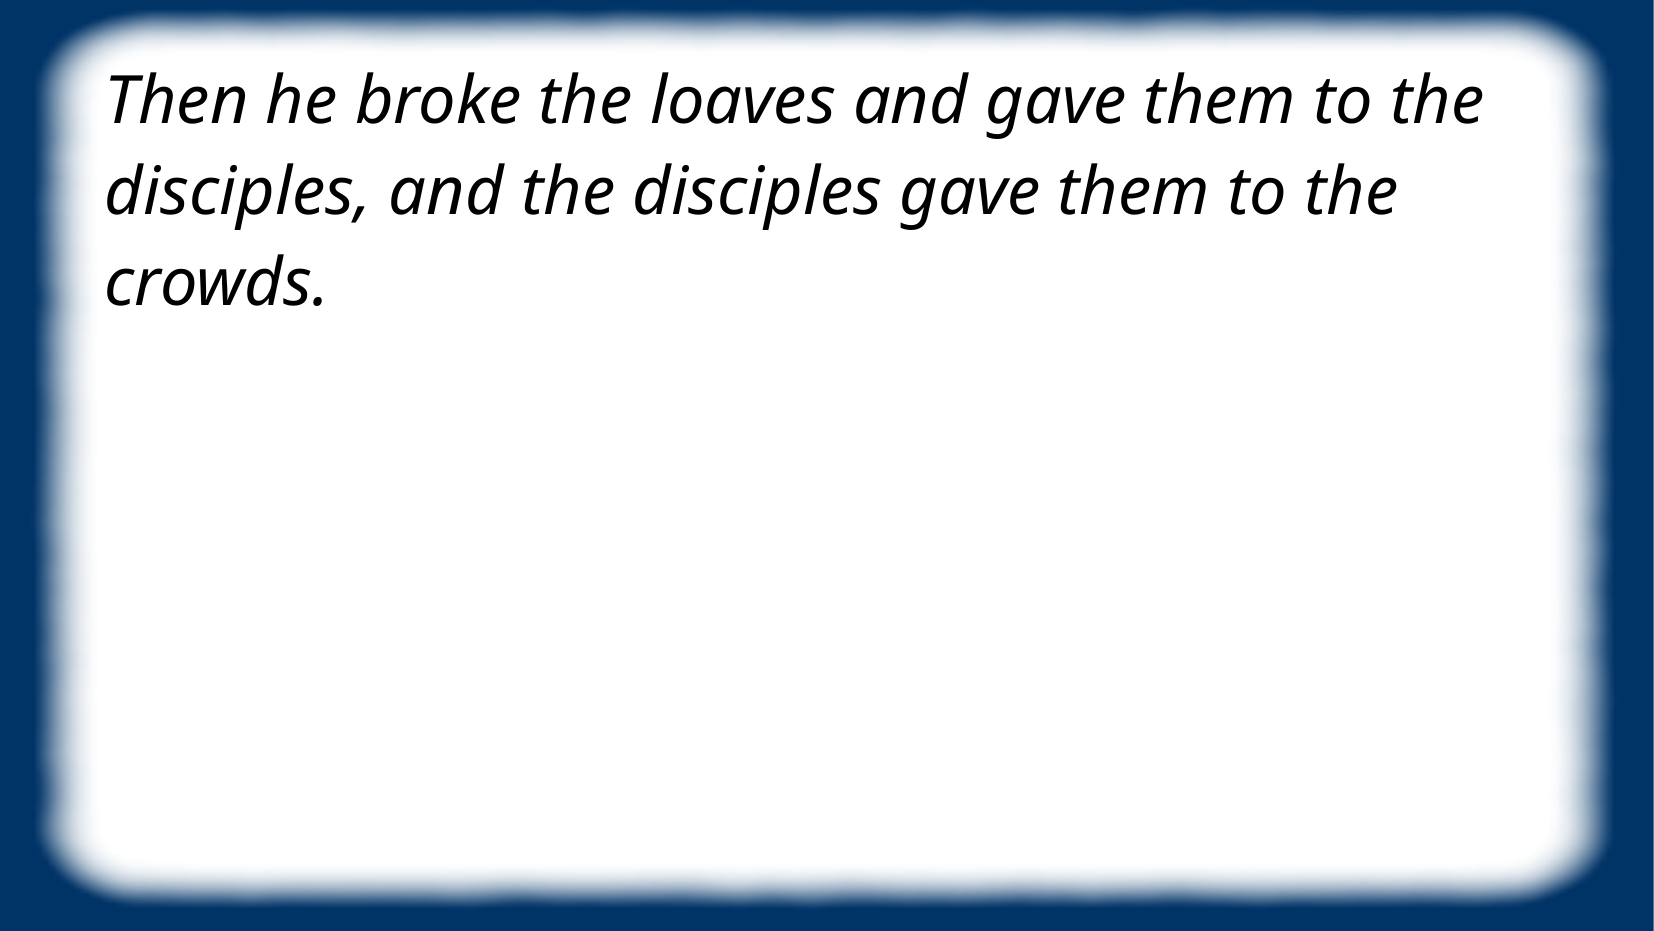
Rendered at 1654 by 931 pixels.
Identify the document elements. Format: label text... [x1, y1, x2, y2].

text_box Then he broke the loaves and gave them to the disciples, and the disciples gave them to the crowds. [90, 45, 1546, 327]
picture [0, 0, 1654, 931]
